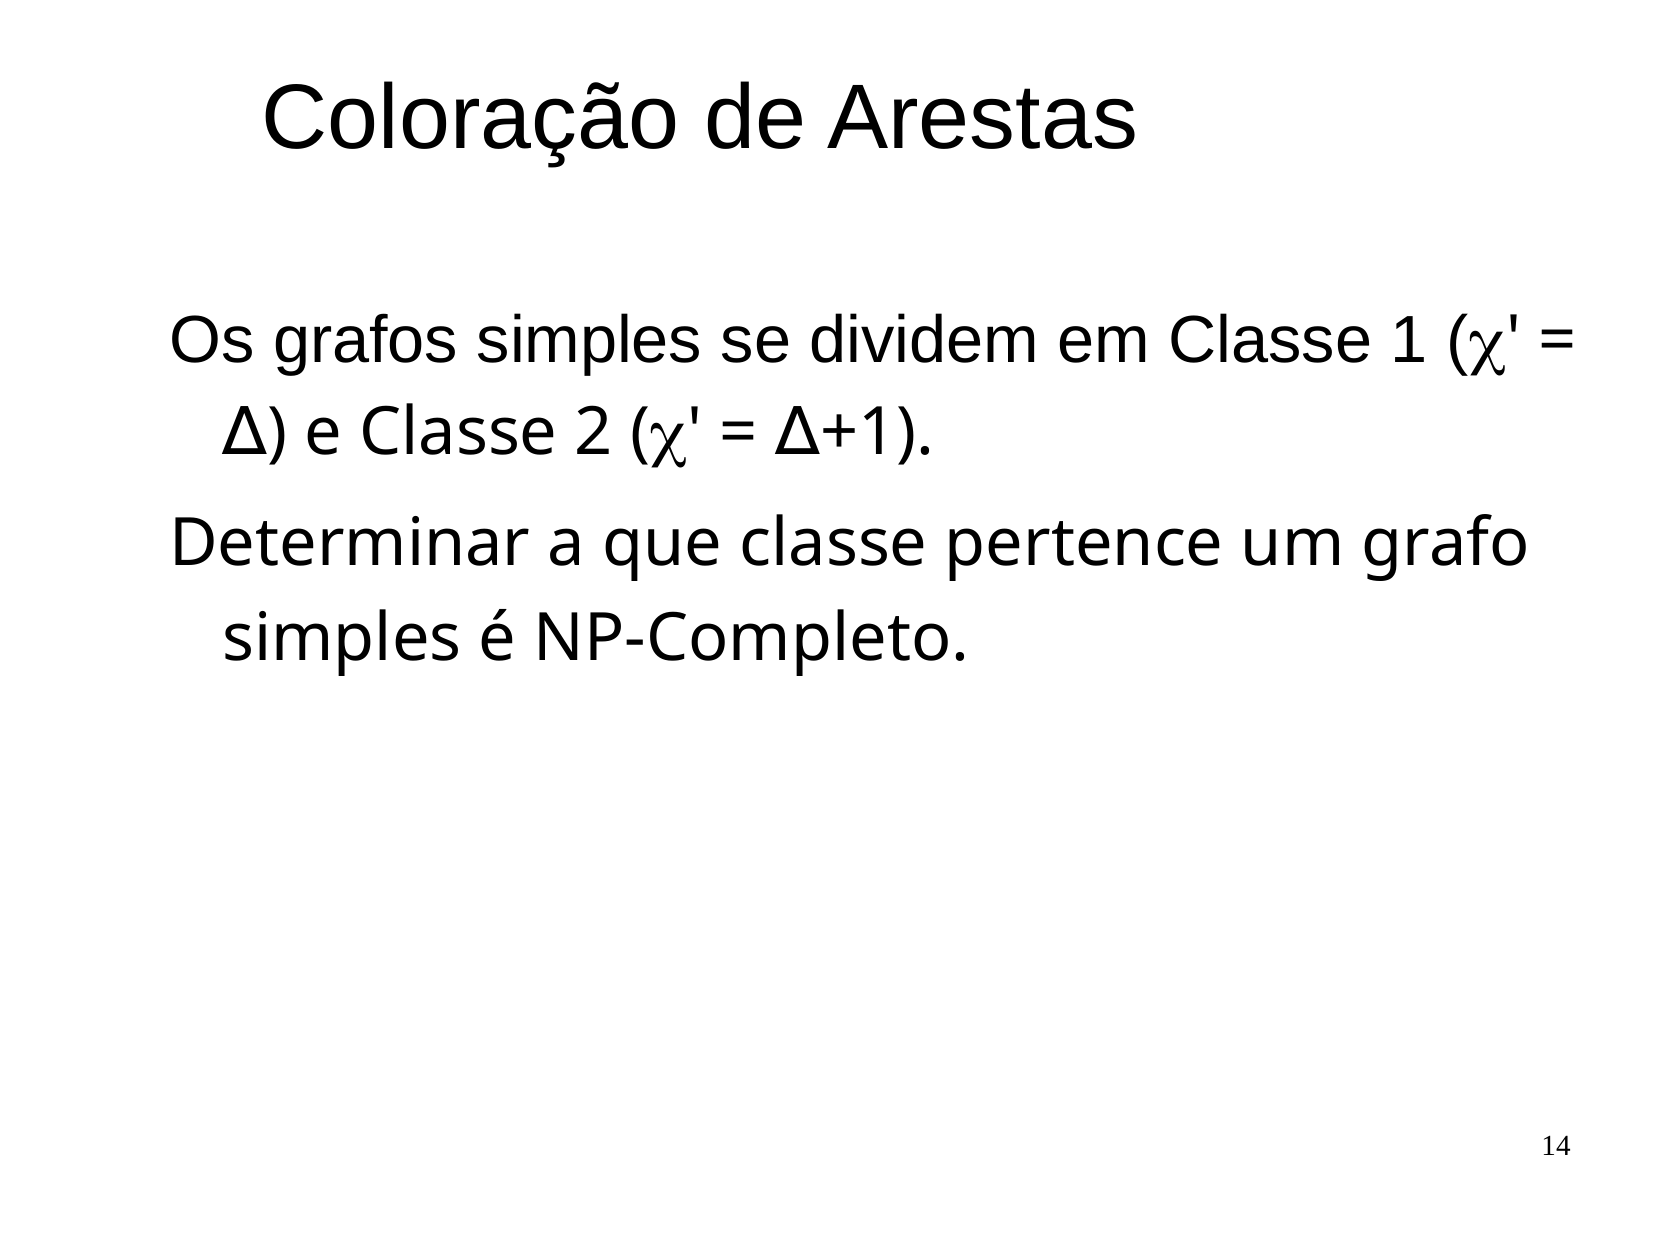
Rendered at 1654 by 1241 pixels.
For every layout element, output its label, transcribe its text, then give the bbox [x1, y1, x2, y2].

list Os grafos simples se dividem em Classe 1 (' = ∆) e Classe 2 (' = ∆+1). Determinar a que classe pertence um grafo simples é NP-Completo. [151, 289, 1598, 1004]
title Coloração de Arestas [261, 58, 1433, 173]
